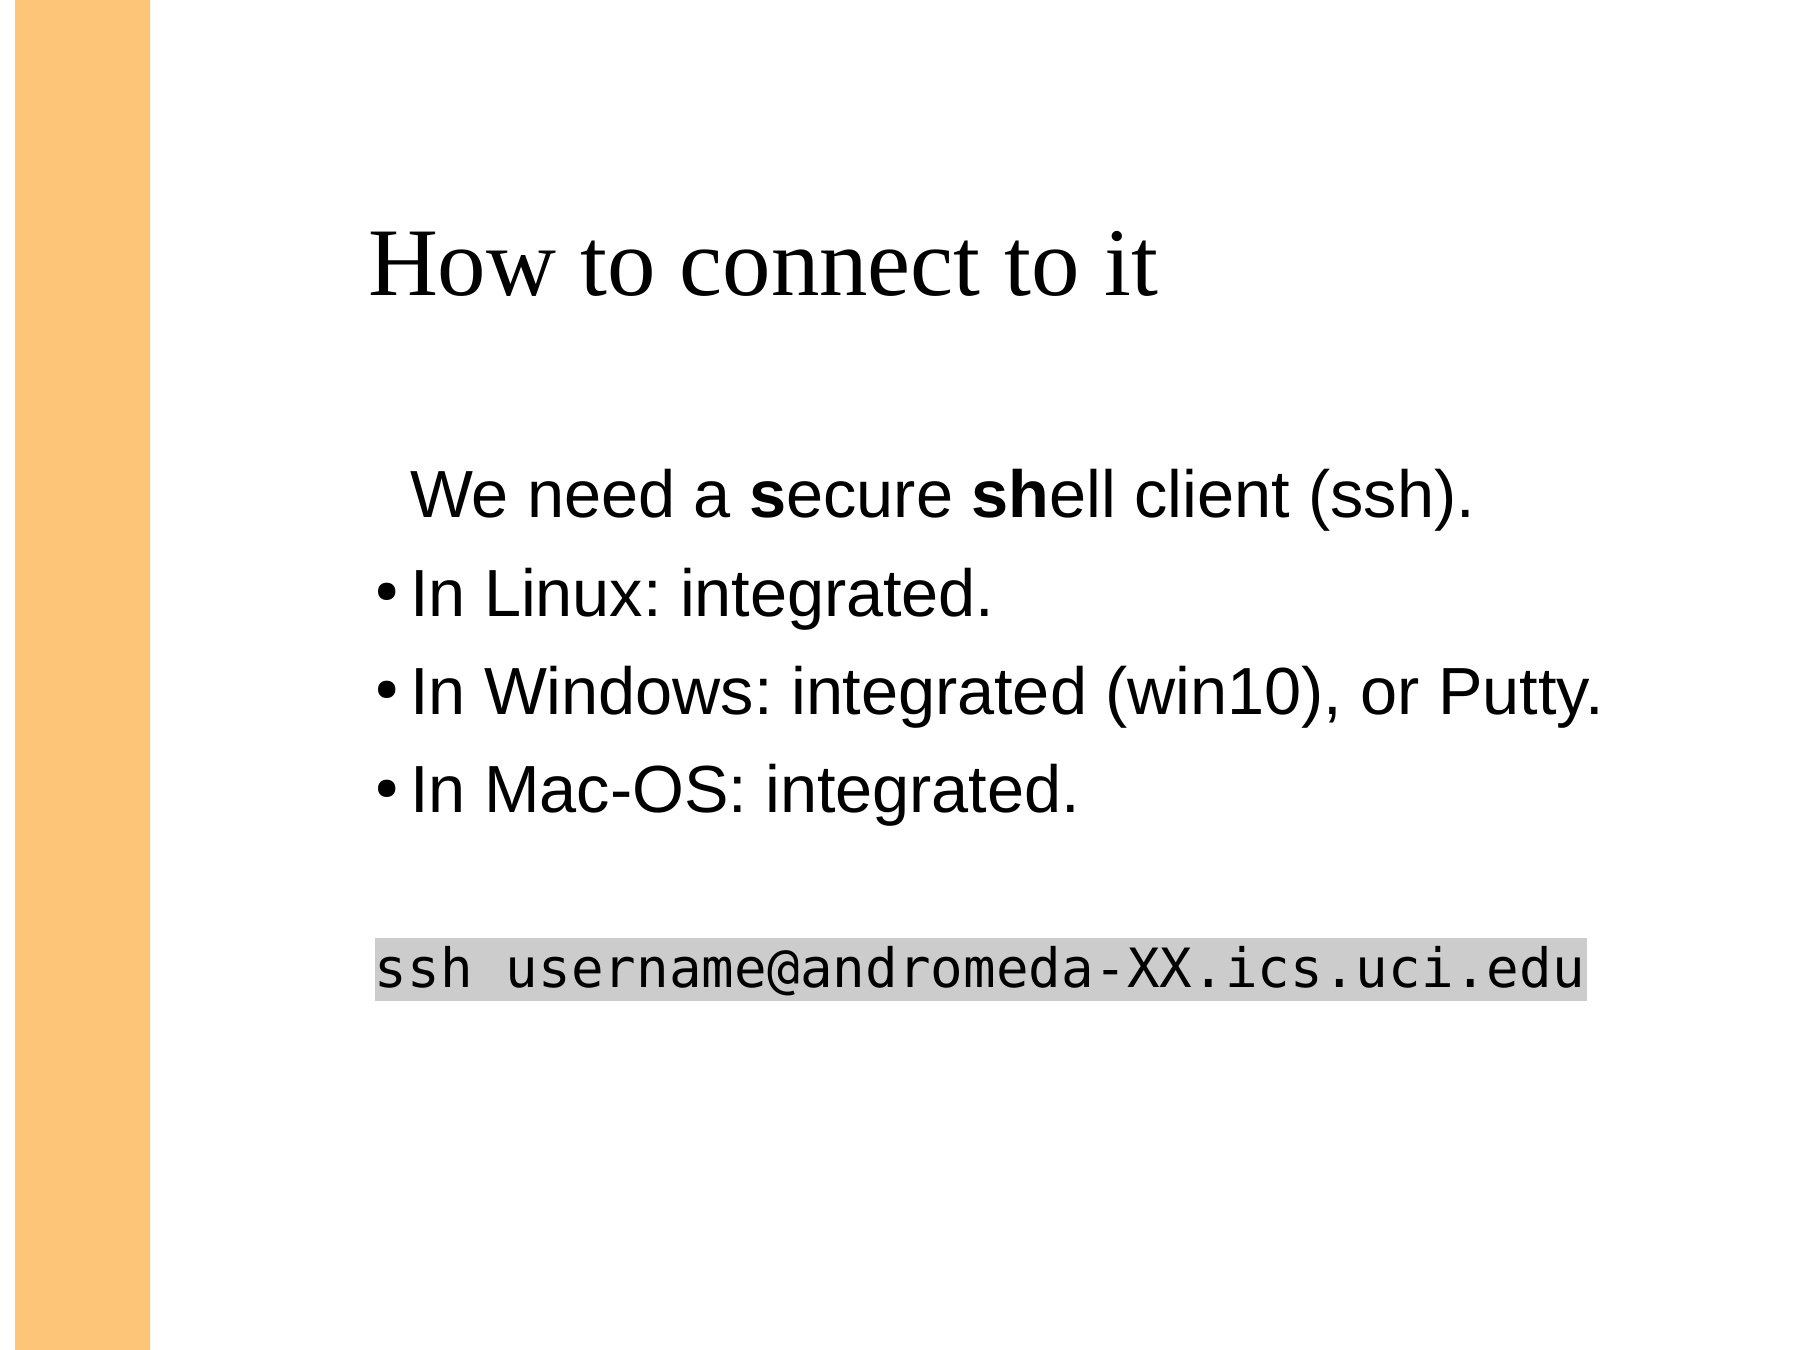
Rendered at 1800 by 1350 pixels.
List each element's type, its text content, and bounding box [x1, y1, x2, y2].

subtitle How to connect to it [368, 101, 1201, 424]
text_box We need a secure shell client (ssh). In Linux: integrated. In Windows: integrated (win10), or Putty. In Mac-OS: integrated. ssh username@andromeda-XX.ics.uci.edu [360, 449, 1681, 1009]
